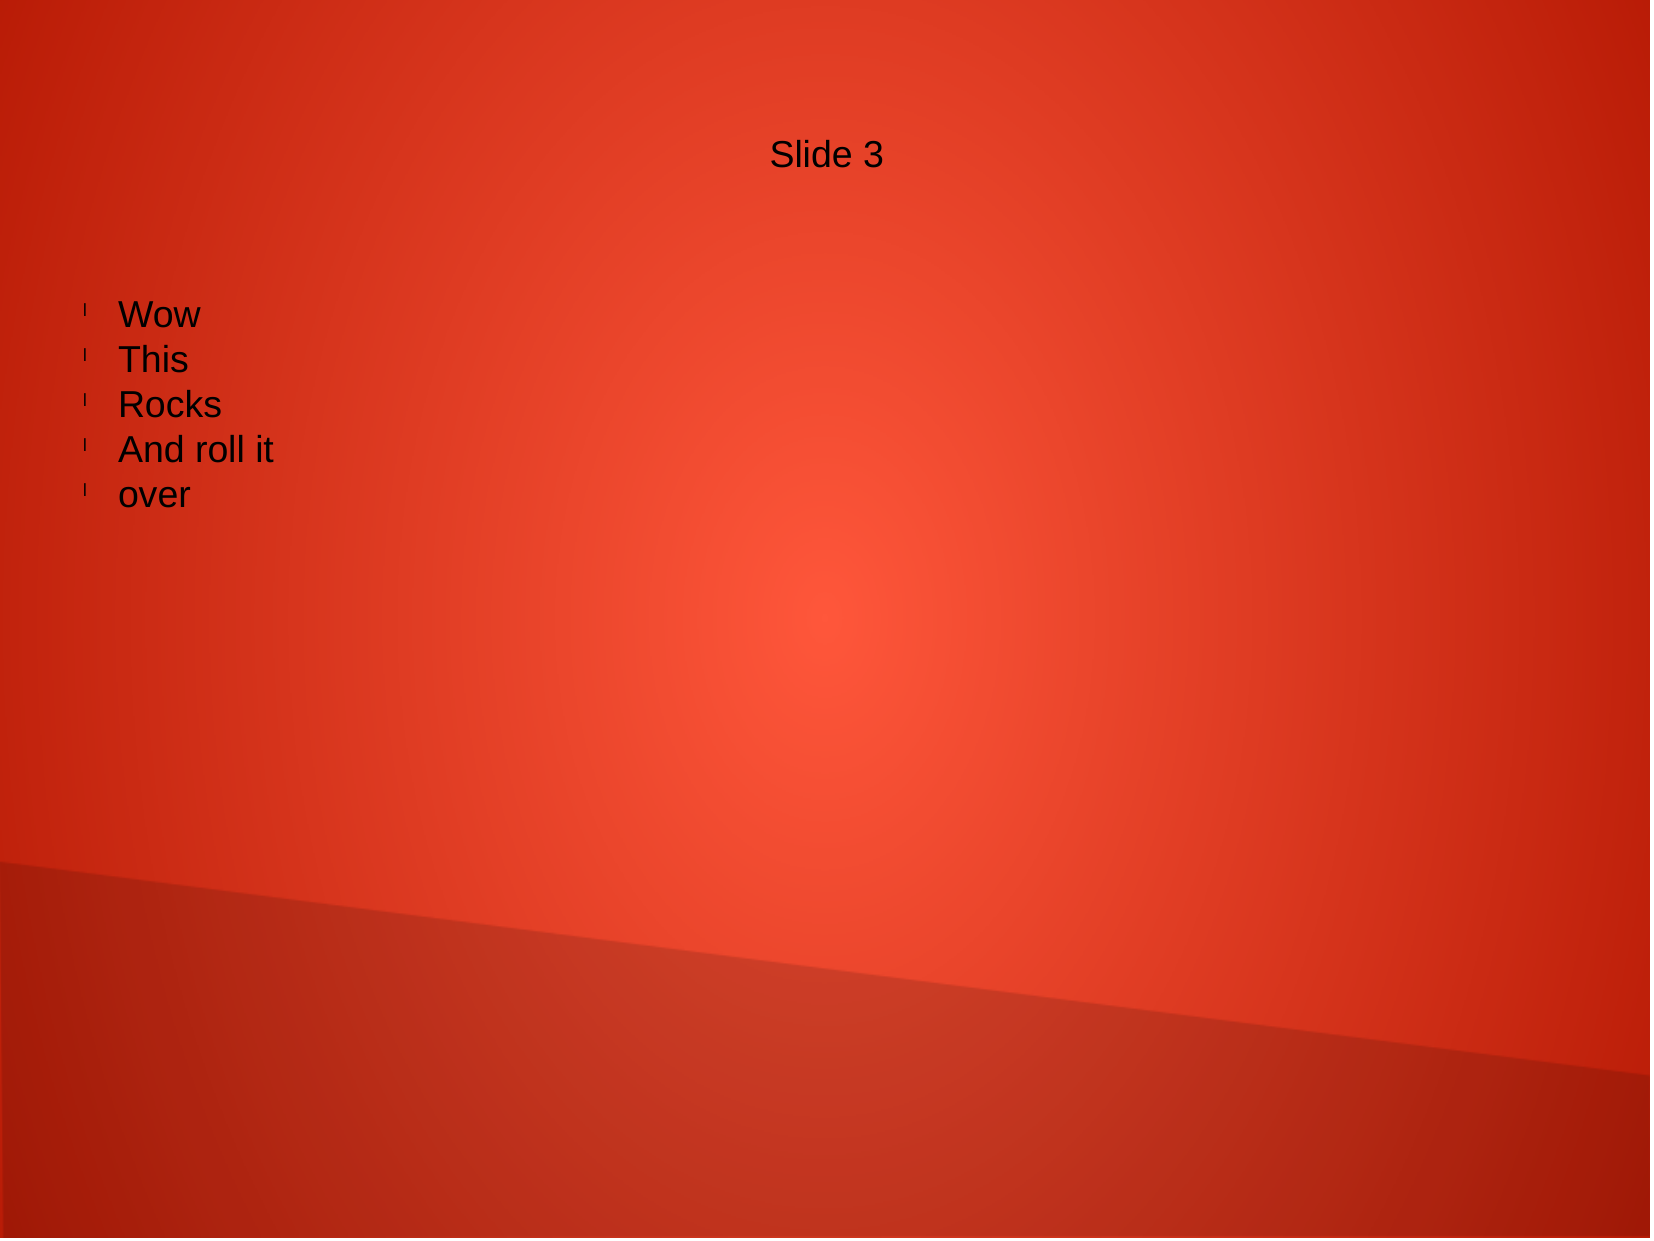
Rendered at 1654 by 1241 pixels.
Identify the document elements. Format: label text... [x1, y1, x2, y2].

text_box Slide 3 [82, 49, 1571, 257]
text_box Wow This Rocks And roll it over [82, 290, 1538, 1010]
